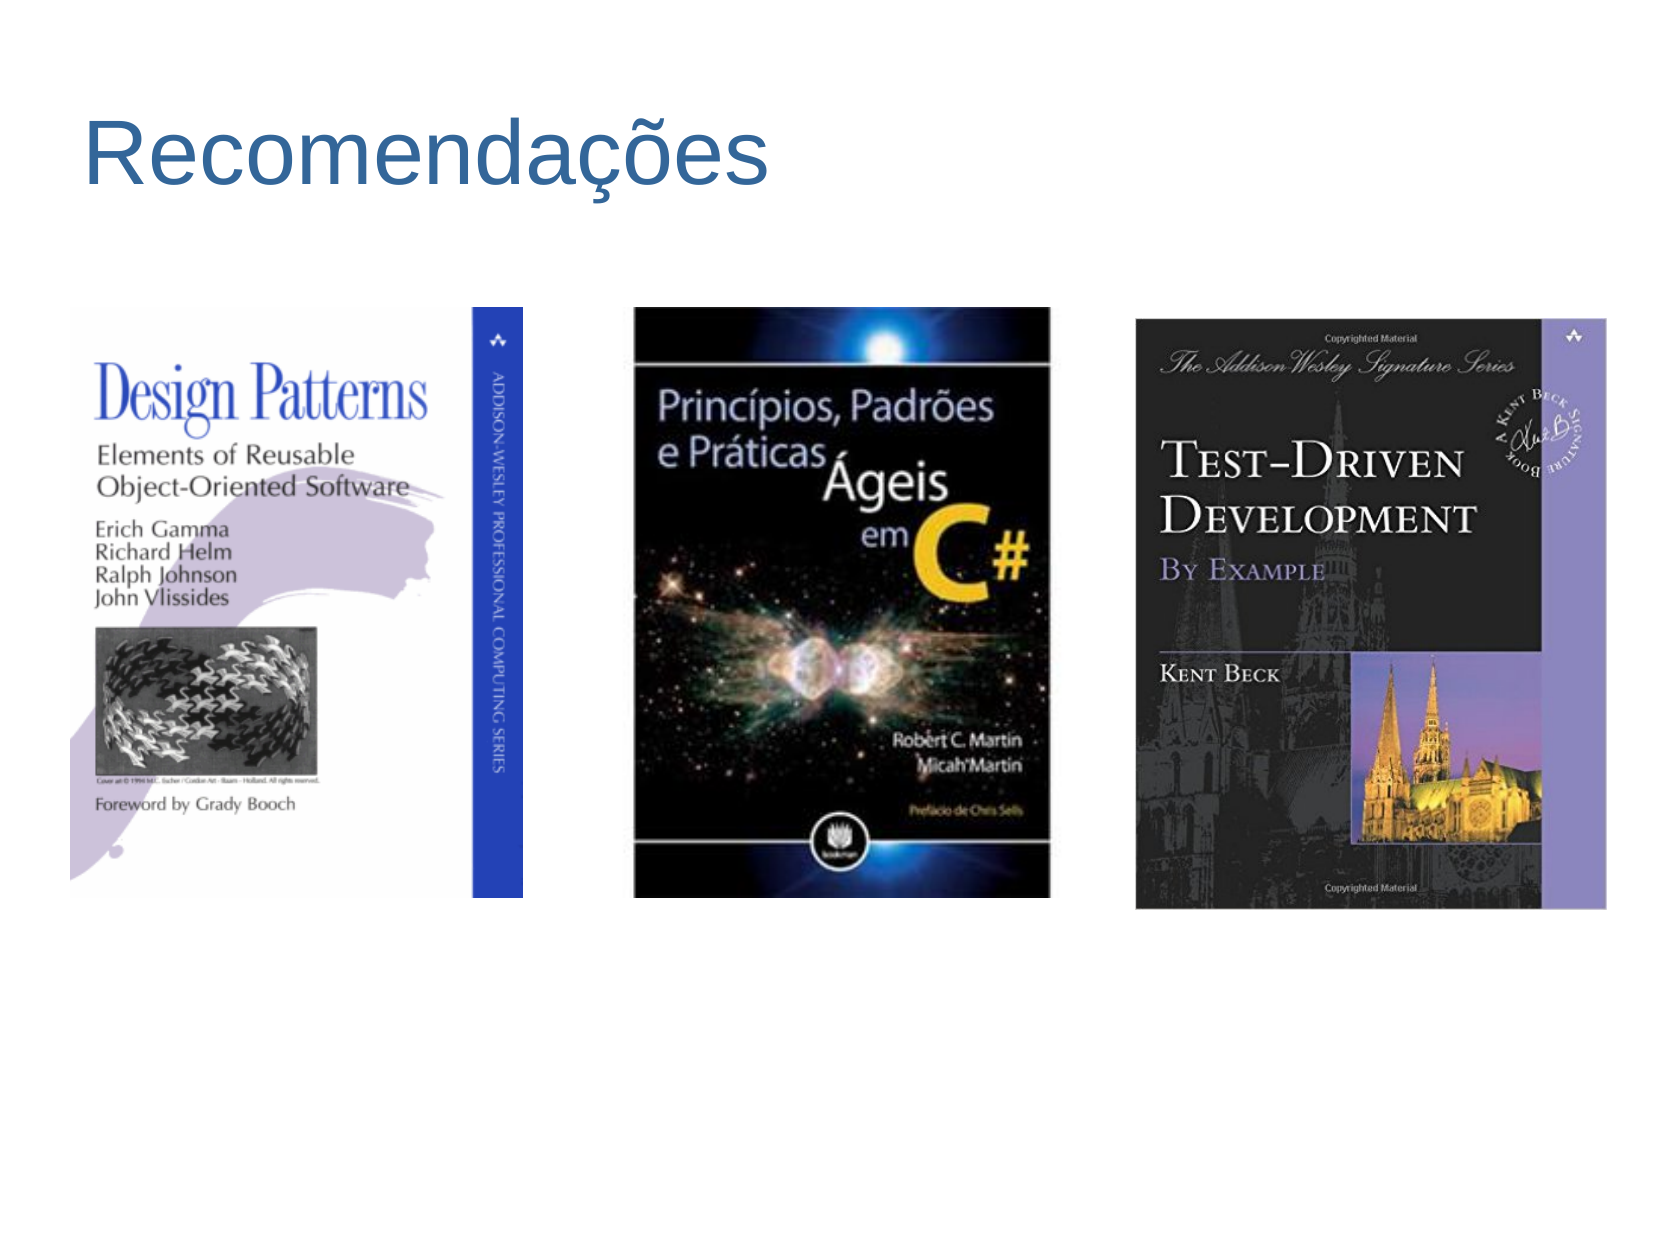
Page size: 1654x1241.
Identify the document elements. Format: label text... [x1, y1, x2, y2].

picture [543, 307, 1134, 898]
picture [1135, 318, 1607, 910]
title Recomendações [82, 49, 1571, 257]
picture [70, 307, 523, 898]
